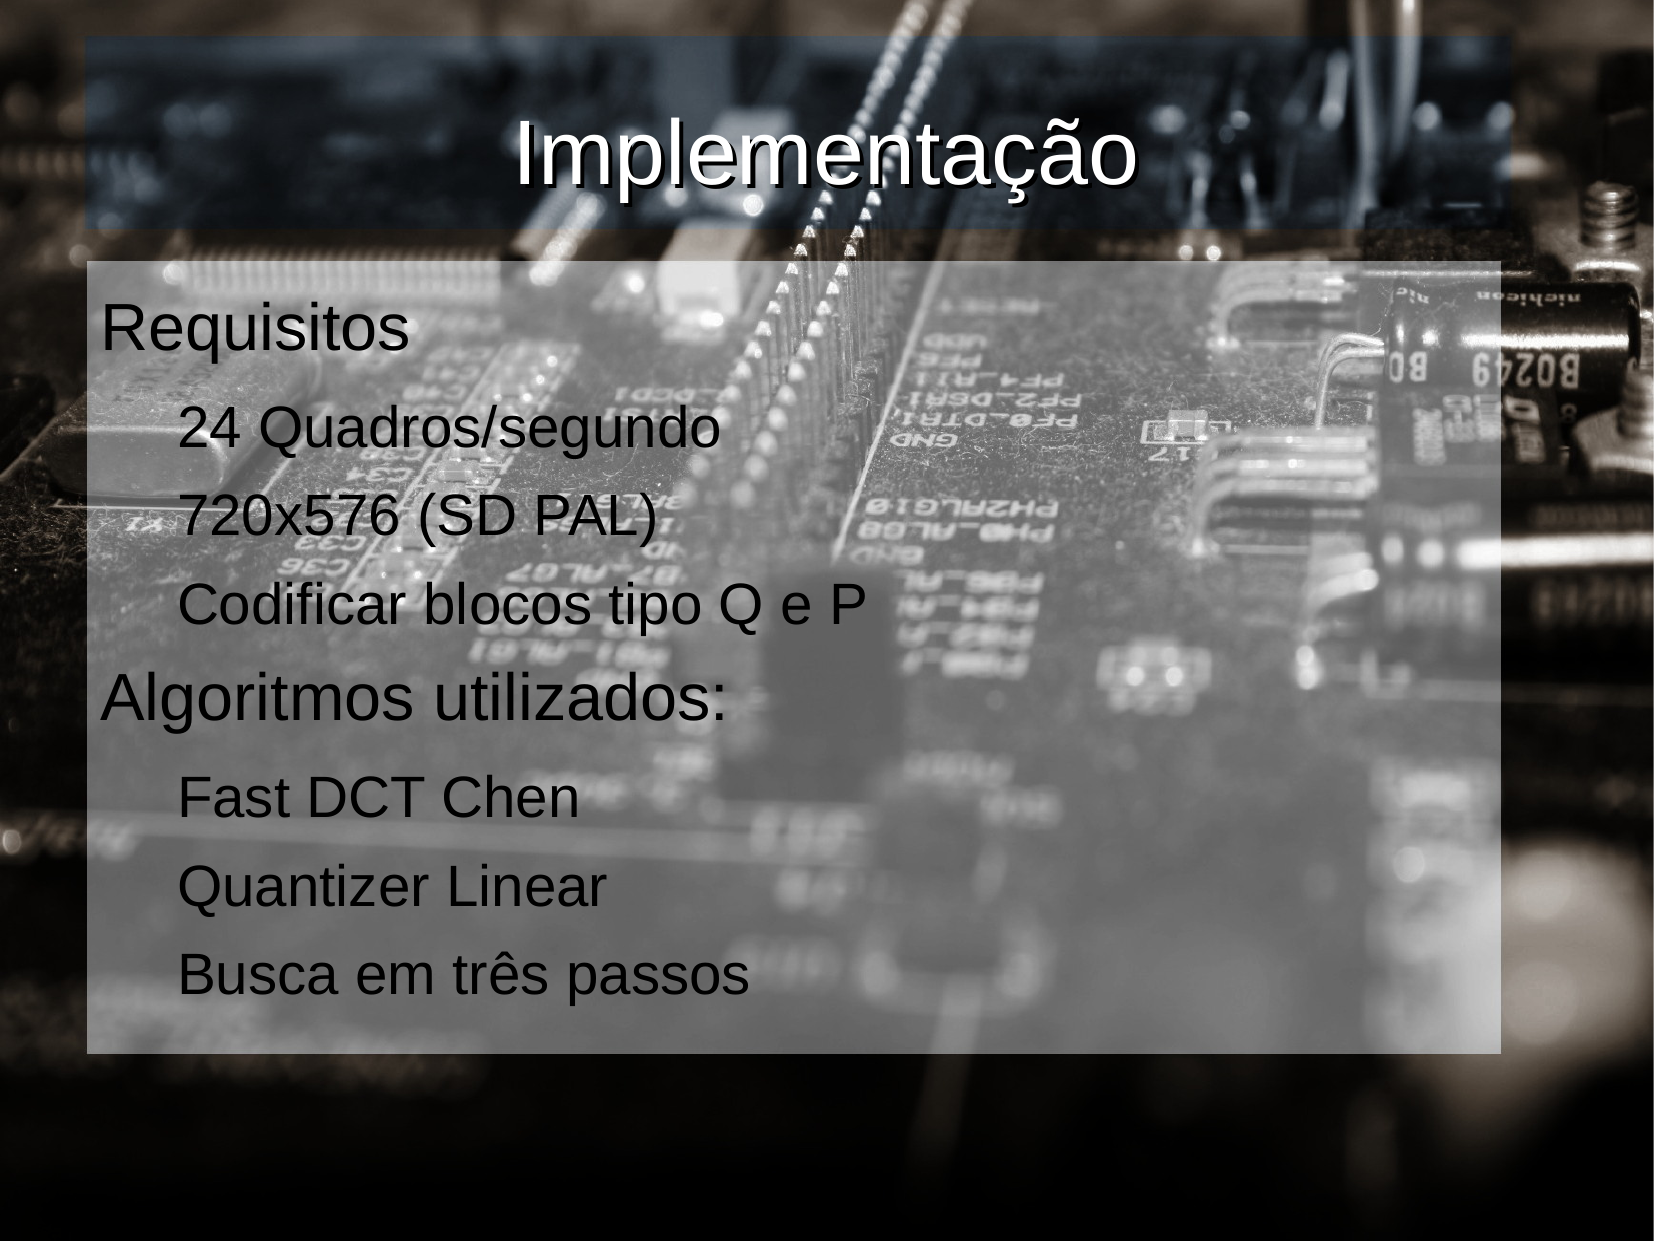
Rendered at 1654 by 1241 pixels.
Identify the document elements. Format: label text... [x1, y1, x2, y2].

title Implementação [82, 56, 1571, 250]
list Requisitos 24 Quadros/segundo 720x576 (SD PAL) Codificar blocos tipo Q e P Algoritmos utilizados: Fast DCT Chen Quantizer Linear Busca em três passos [82, 290, 1571, 1094]
picture [0, 0, 1654, 1241]
